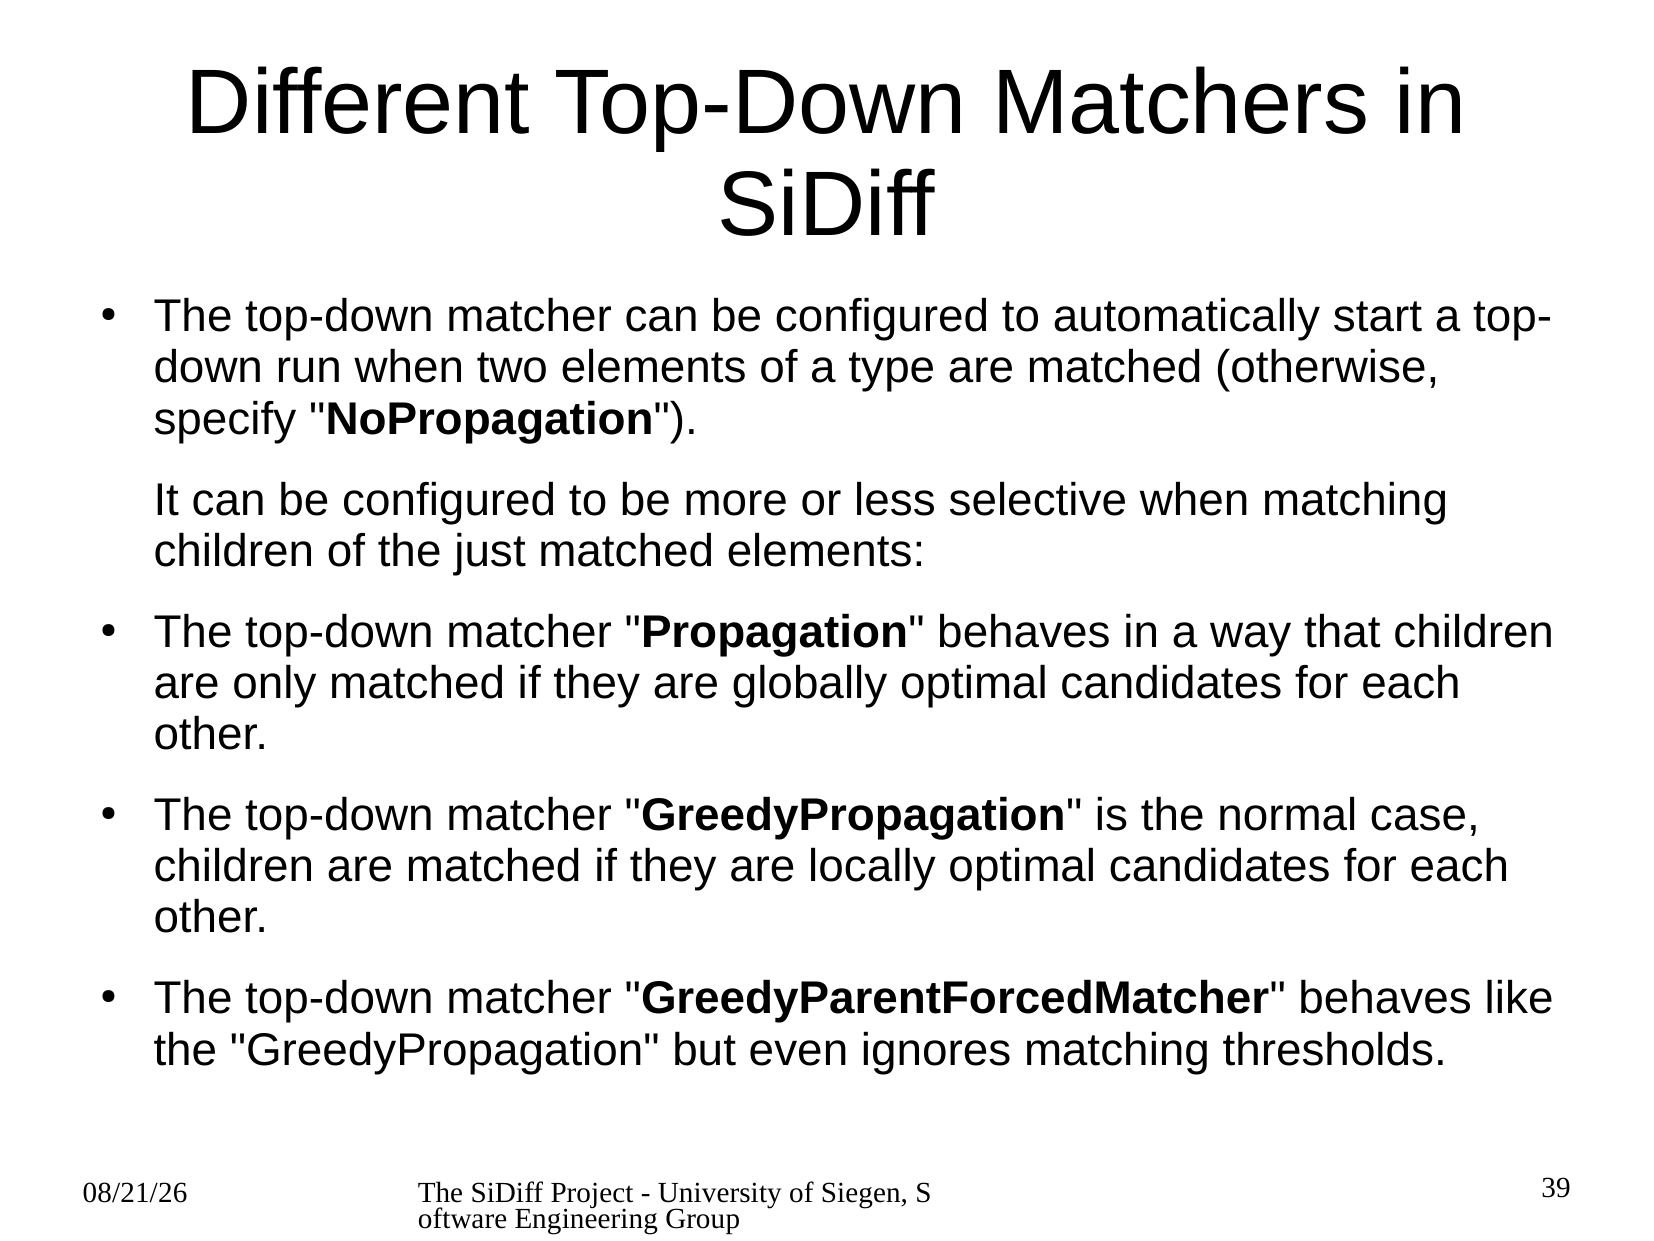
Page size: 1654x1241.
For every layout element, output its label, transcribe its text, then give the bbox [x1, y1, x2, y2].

list The top-down matcher can be configured to automatically start a top-down run when two elements of a type are matched (otherwise, specify "NoPropagation"). It can be configured to be more or less selective when matching children of the just matched elements: The top-down matcher "Propagation" behaves in a way that children are only matched if they are globally optimal candidates for each other. The top-down matcher "GreedyPropagation" is the normal case, children are matched if they are locally optimal candidates for each other. The top-down matcher "GreedyParentForcedMatcher" behaves like the "GreedyPropagation" but even ignores matching thresholds. [82, 290, 1571, 1109]
title Different Top-Down Matchers in SiDiff [82, 49, 1571, 257]
